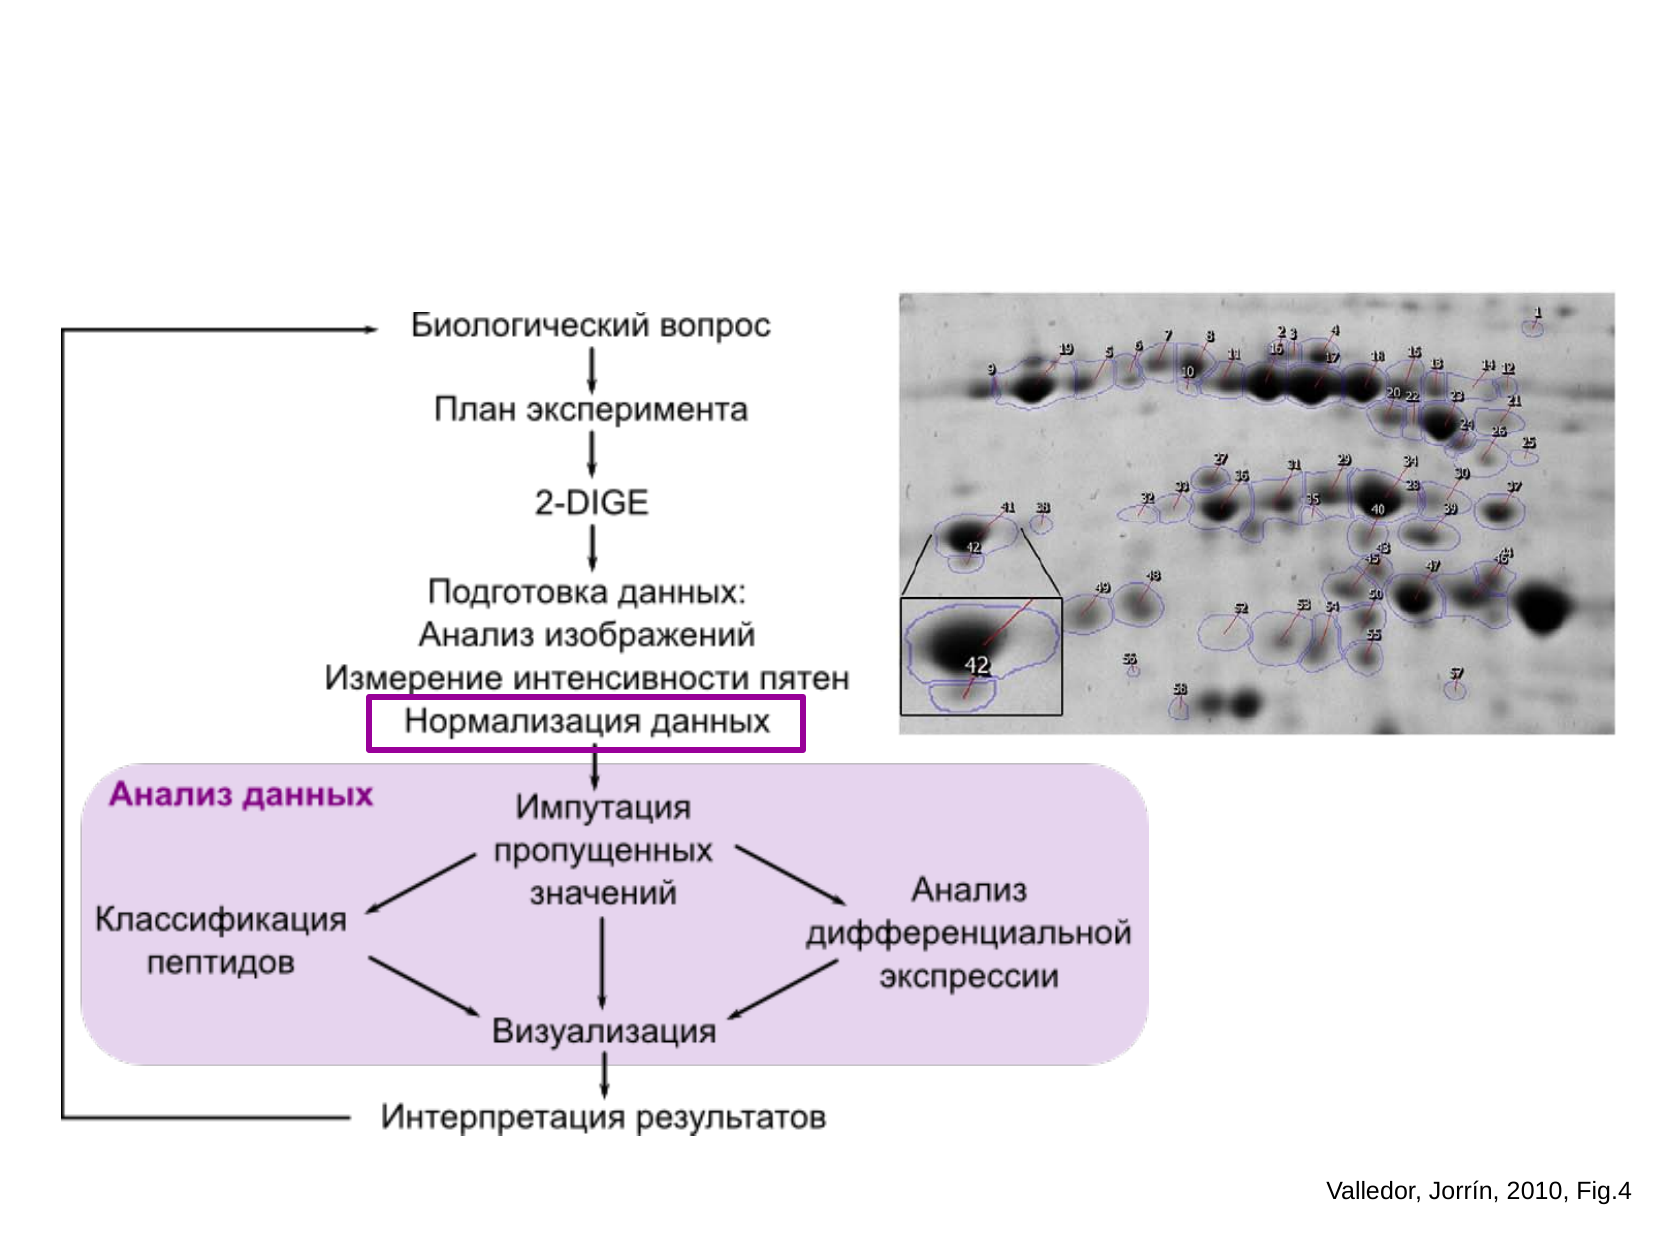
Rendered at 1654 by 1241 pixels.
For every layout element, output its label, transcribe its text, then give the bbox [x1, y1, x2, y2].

text_box Valledor, Jorrín, 2010, Fig.4 [1136, 1169, 1648, 1232]
picture [61, 286, 1620, 1136]
